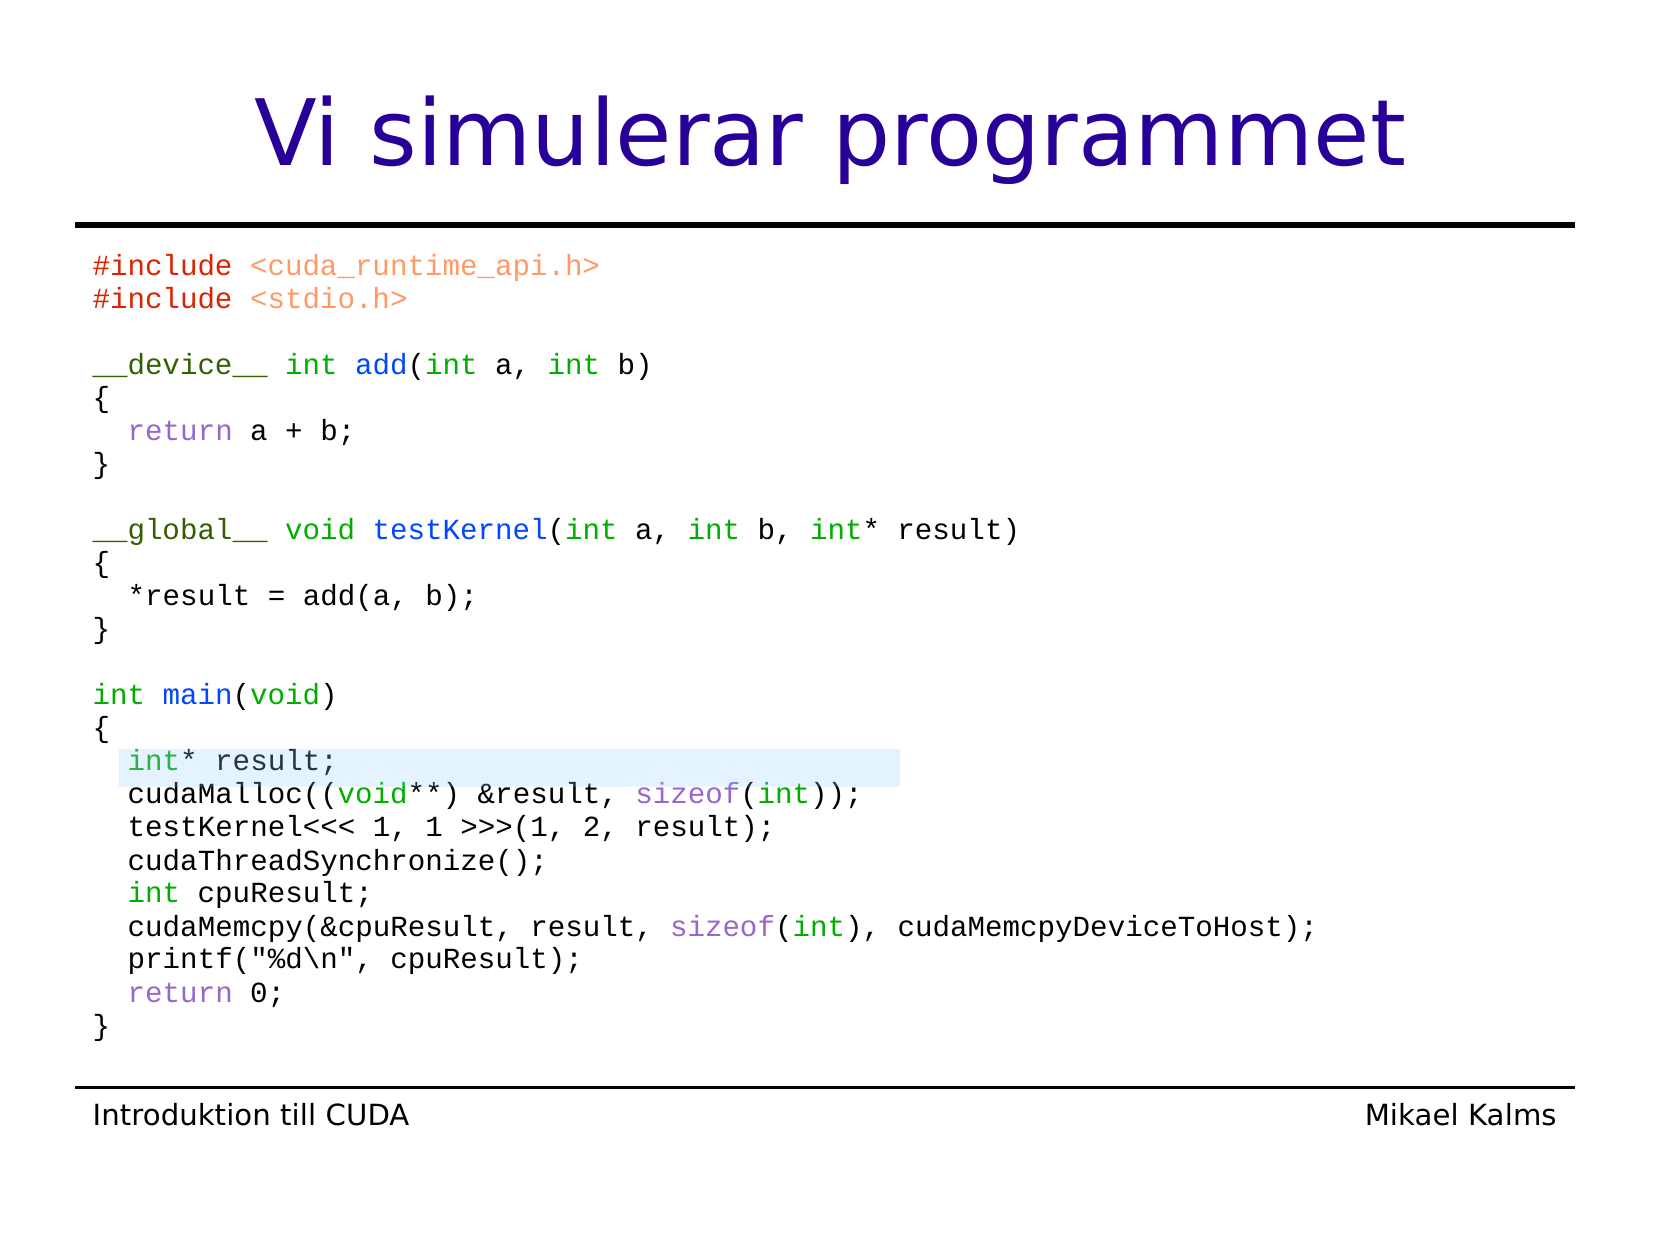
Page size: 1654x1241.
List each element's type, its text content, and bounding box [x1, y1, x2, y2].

text_box [118, 749, 900, 787]
title Vi simulerar programmet [86, 37, 1576, 230]
text_box #include <cuda_runtime_api.h> #include <stdio.h> __device__ int add(int a, int b) { return a + b; } __global__ void testKernel(int a, int b, int* result) { *result = add(a, b); } int main(void) { int* result; cudaMalloc((void**) &result, sizeof(int)); testKernel<<< 1, 1 >>>(1, 2, result); cudaThreadSynchronize(); int cpuResult; cudaMemcpy(&cpuResult, result, sizeof(int), cudaMemcpyDeviceToHost); printf("%d\n", cpuResult); return 0; } [75, 241, 1336, 1012]
text_box Mikael Kalms [1347, 1087, 1576, 1143]
text_box Introduktion till CUDA [75, 1087, 428, 1143]
